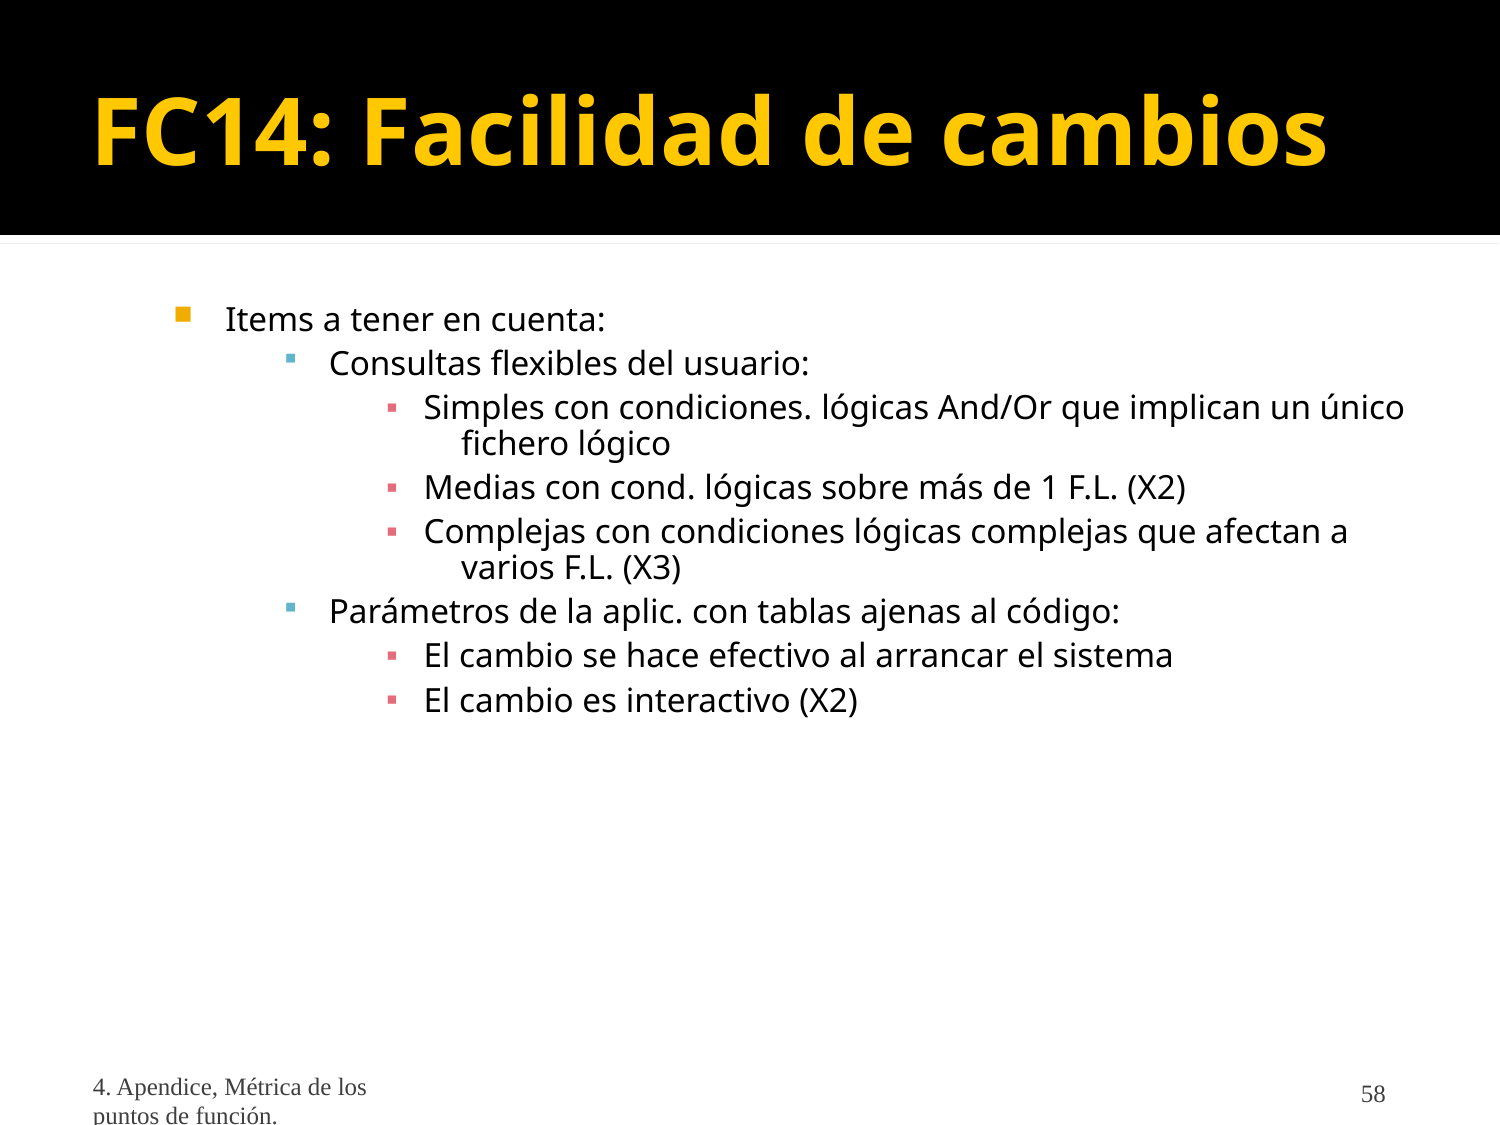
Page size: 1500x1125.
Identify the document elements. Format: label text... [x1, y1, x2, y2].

list Items a tener en cuenta: Consultas flexibles del usuario: Simples con condiciones. lógicas And/Or que implican un único fichero lógico Medias con cond. lógicas sobre más de 1 F.L. (X2) Complejas con condiciones lógicas complejas que afectan a varios F.L. (X3) Parámetros de la aplic. con tablas ajenas al código: El cambio se hace efectivo al arrancar el sistema El cambio es interactivo (X2) [125, 287, 1463, 963]
title FC14: Facilidad de cambios [75, 25, 1426, 232]
text_box [1345, 1062, 1467, 1108]
text_box 4. Apendice, Métrica de los puntos de función. [75, 1062, 426, 1108]
